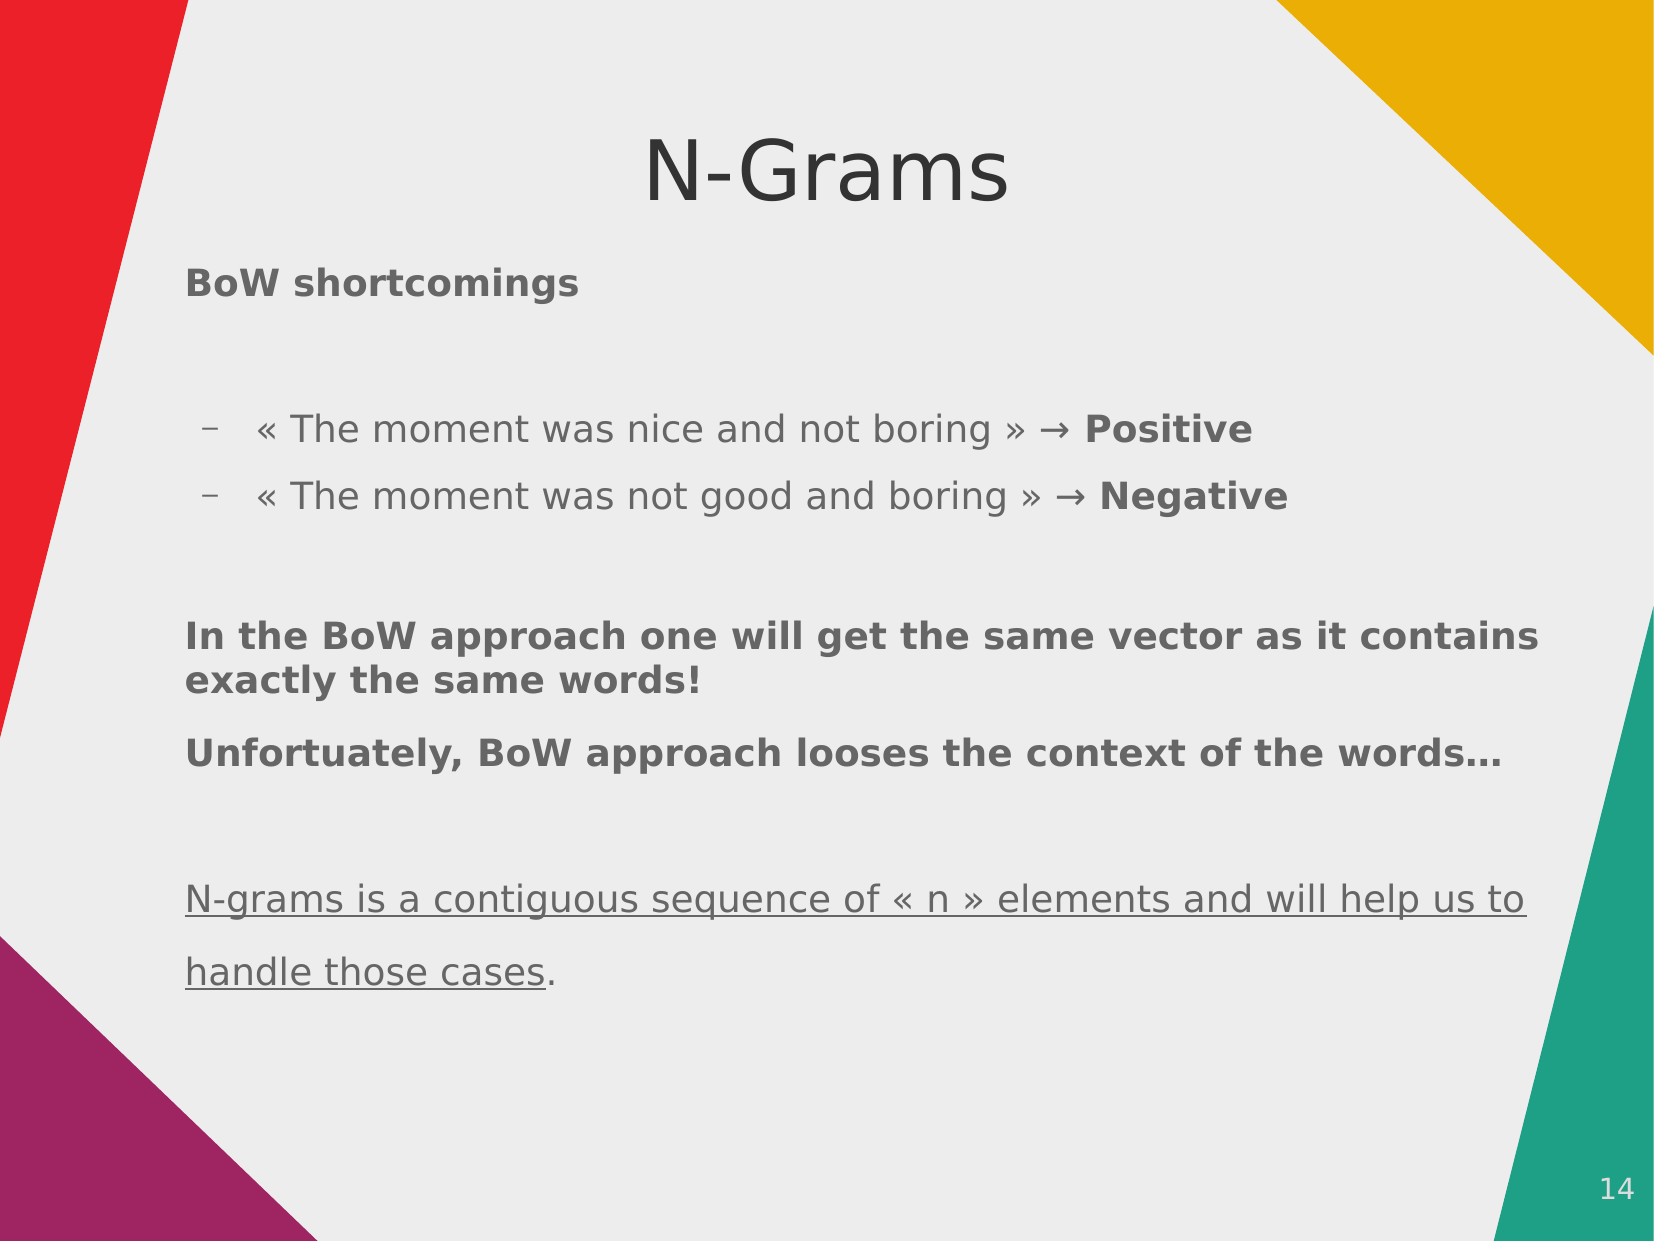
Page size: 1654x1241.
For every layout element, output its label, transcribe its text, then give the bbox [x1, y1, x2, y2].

list BoW shortcomings « The moment was nice and not boring » → Positive « The moment was not good and boring » → Negative In the BoW approach one will get the same vector as it contains exactly the same words! Unfortuately, BoW approach looses the context of the words… N-grams is a contiguous sequence of « n » elements and will help us to handle those cases. [113, 261, 1607, 1099]
title N-Grams [114, 73, 1539, 261]
